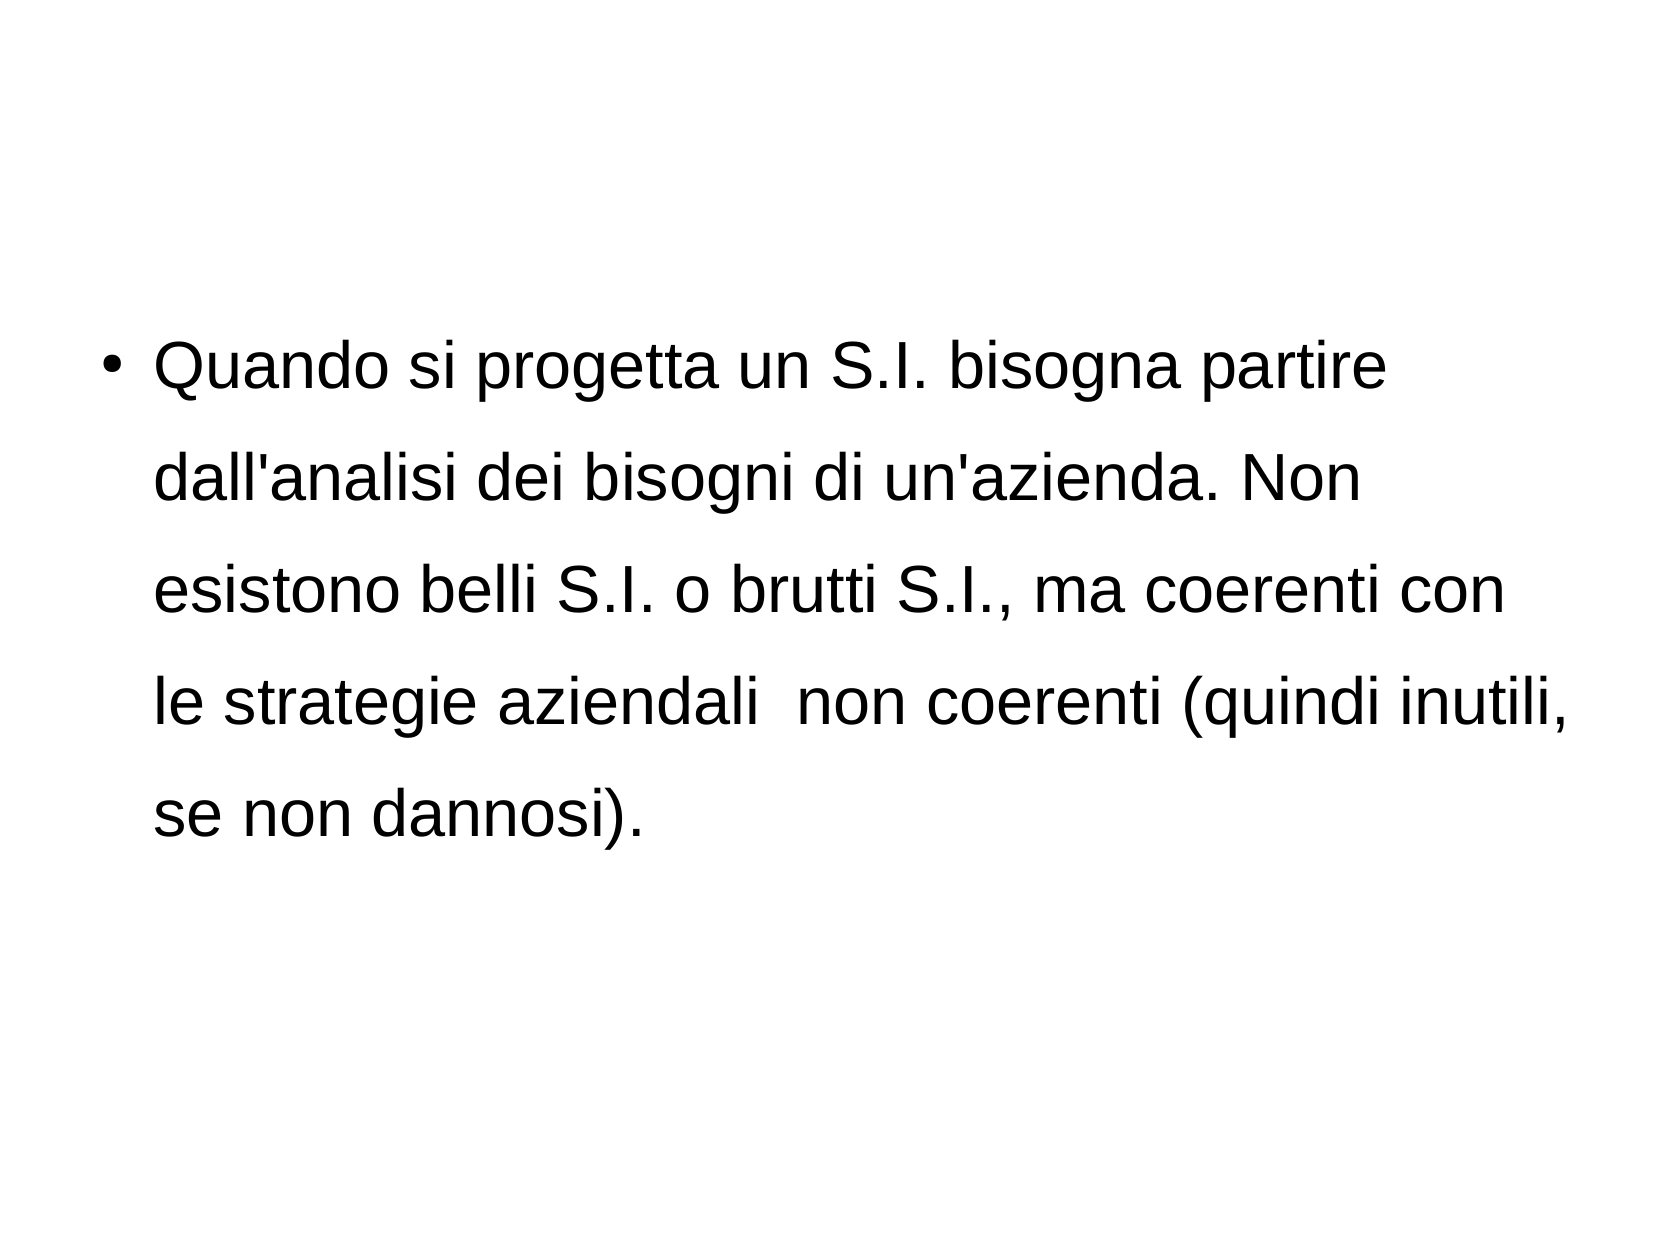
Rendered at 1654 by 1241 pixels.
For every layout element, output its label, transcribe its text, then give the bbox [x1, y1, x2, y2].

list Quando si progetta un S.I. bisogna partire dall'analisi dei bisogni di un'azienda. Non esistono belli S.I. o brutti S.I., ma coerenti con le strategie aziendali non coerenti (quindi inutili, se non dannosi). [82, 290, 1571, 1010]
